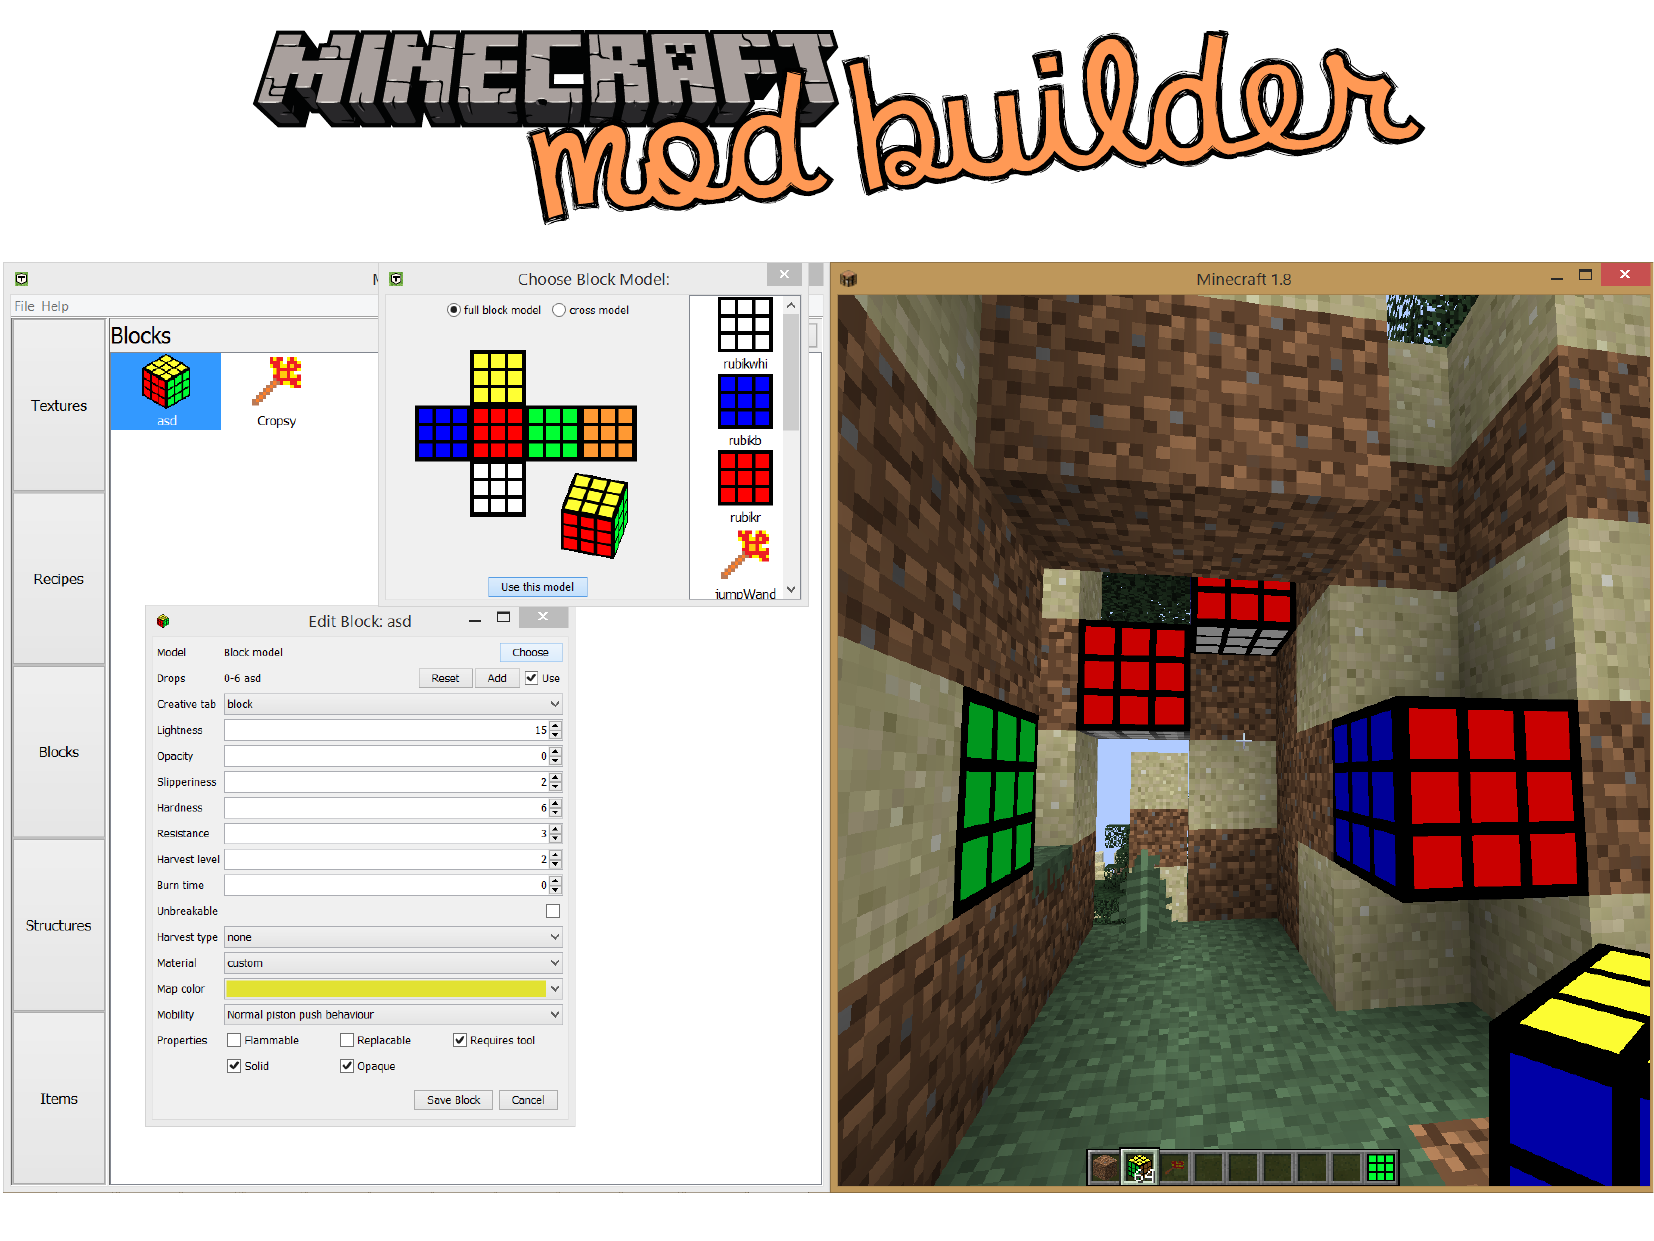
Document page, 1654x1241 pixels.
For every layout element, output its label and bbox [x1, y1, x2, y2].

picture [252, 30, 1426, 226]
picture [3, 262, 1654, 1193]
